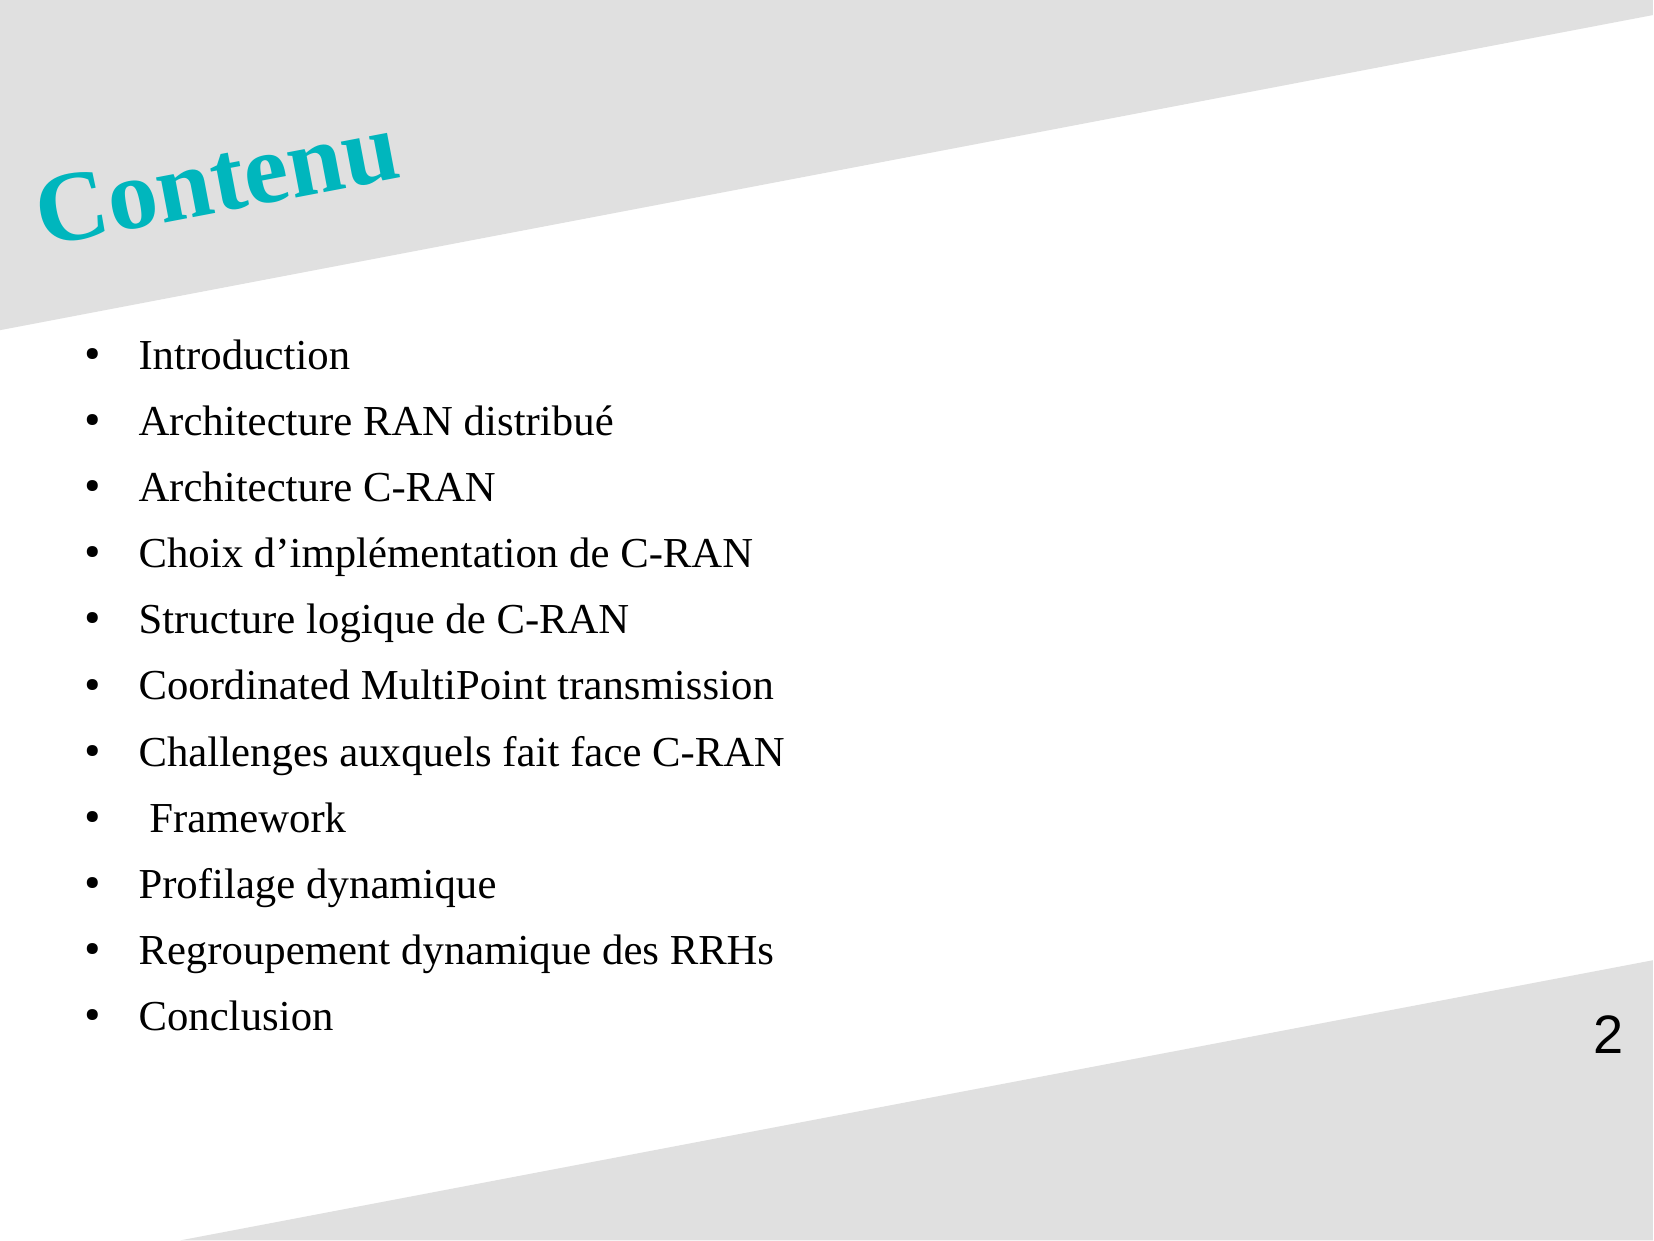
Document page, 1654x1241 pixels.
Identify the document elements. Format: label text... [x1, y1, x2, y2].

list Introduction Architecture RAN distribué Architecture C-RAN Choix d’implémentation de C-RAN Structure logique de C-RAN Coordinated MultiPoint transmission Challenges auxquels fait face C-RAN Framework Profilage dynamique Regroupement dynamique des RRHs Conclusion [82, 331, 1538, 1052]
title Contenu [16, 0, 1518, 315]
